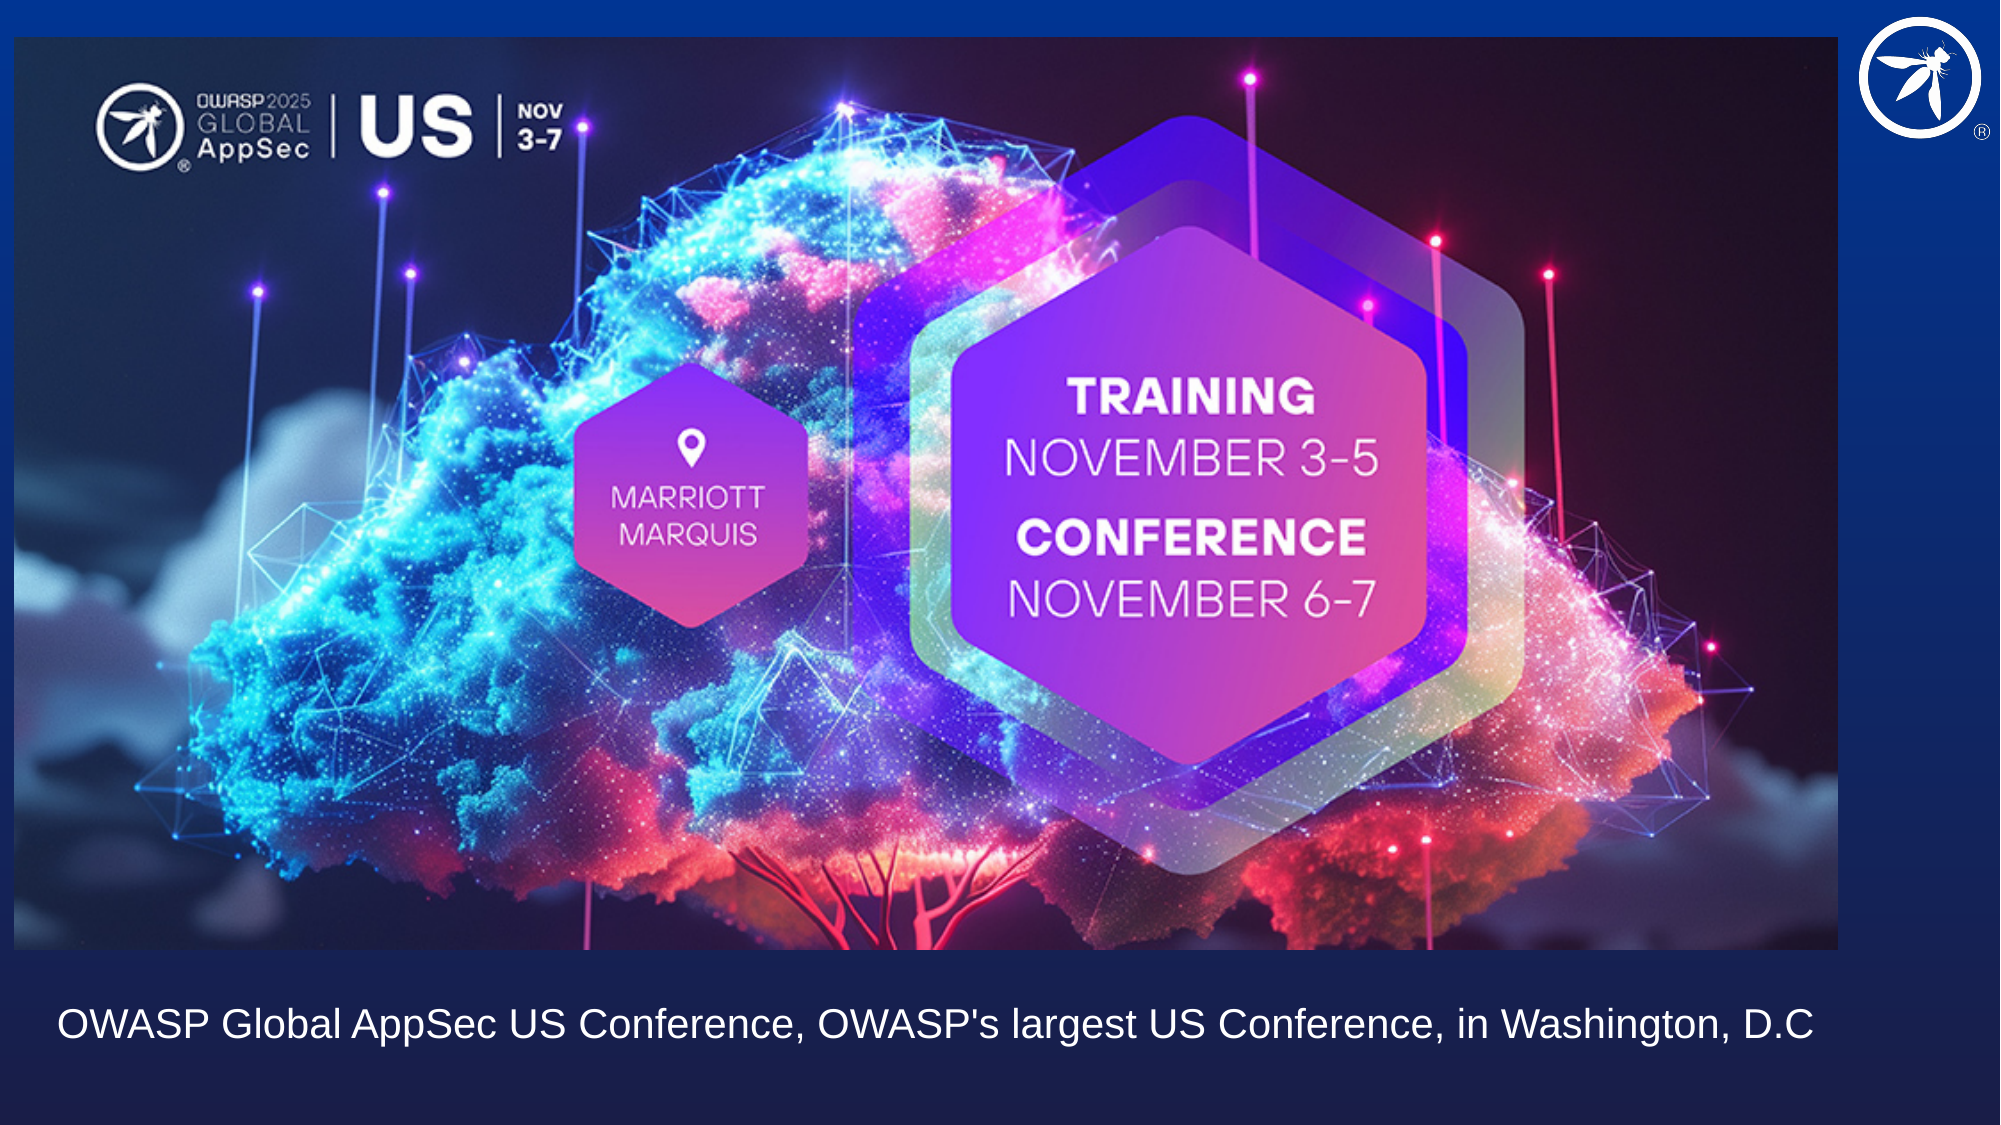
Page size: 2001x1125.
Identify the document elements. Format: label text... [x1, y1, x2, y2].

picture [14, 0, 2001, 950]
text_box OWASP Global AppSec US Conference, OWASP's largest US Conference, in Washington, D.C [42, 993, 1831, 1055]
